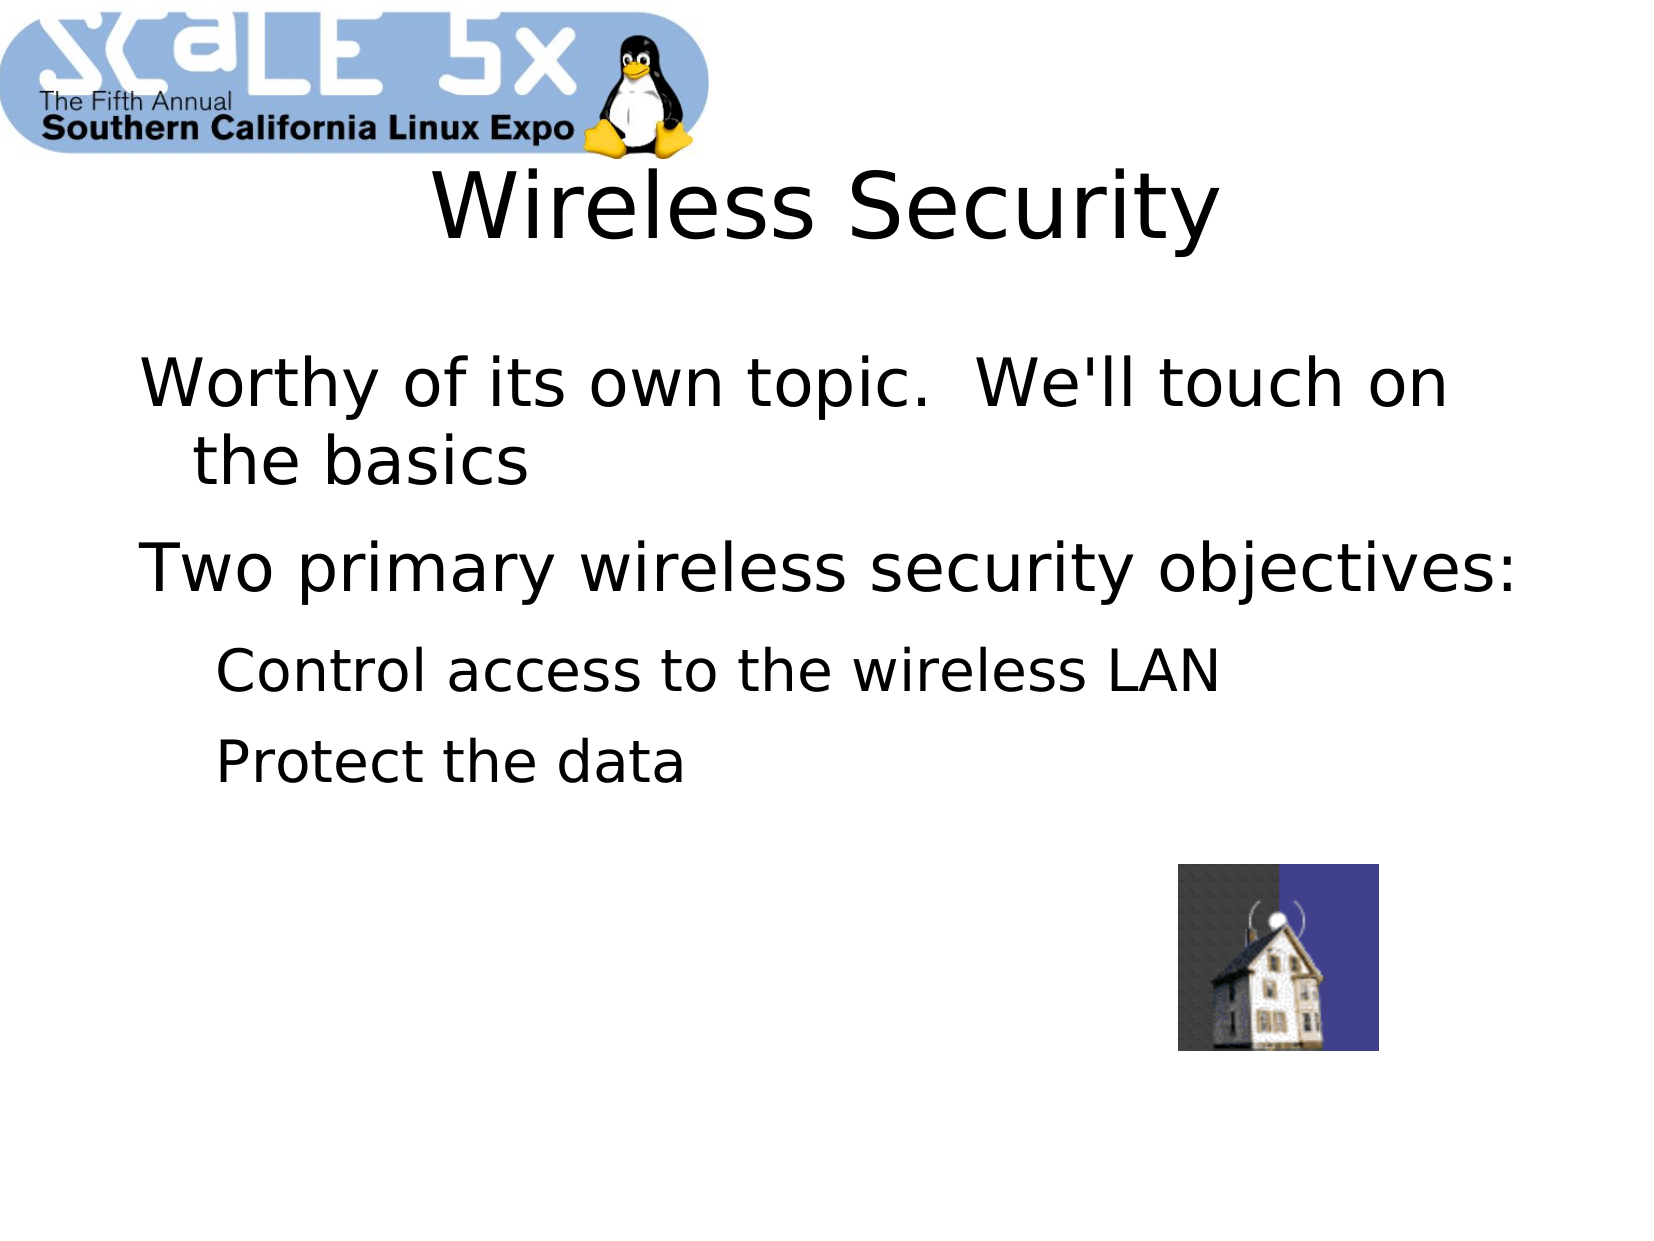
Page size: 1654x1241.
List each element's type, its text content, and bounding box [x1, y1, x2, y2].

list Worthy of its own topic. We'll touch on the basics Two primary wireless security objectives: Control access to the wireless LAN Protect the data [121, 344, 1533, 1127]
title Wireless Security [121, 102, 1533, 311]
picture [1178, 864, 1379, 1051]
picture [0, 3, 709, 159]
